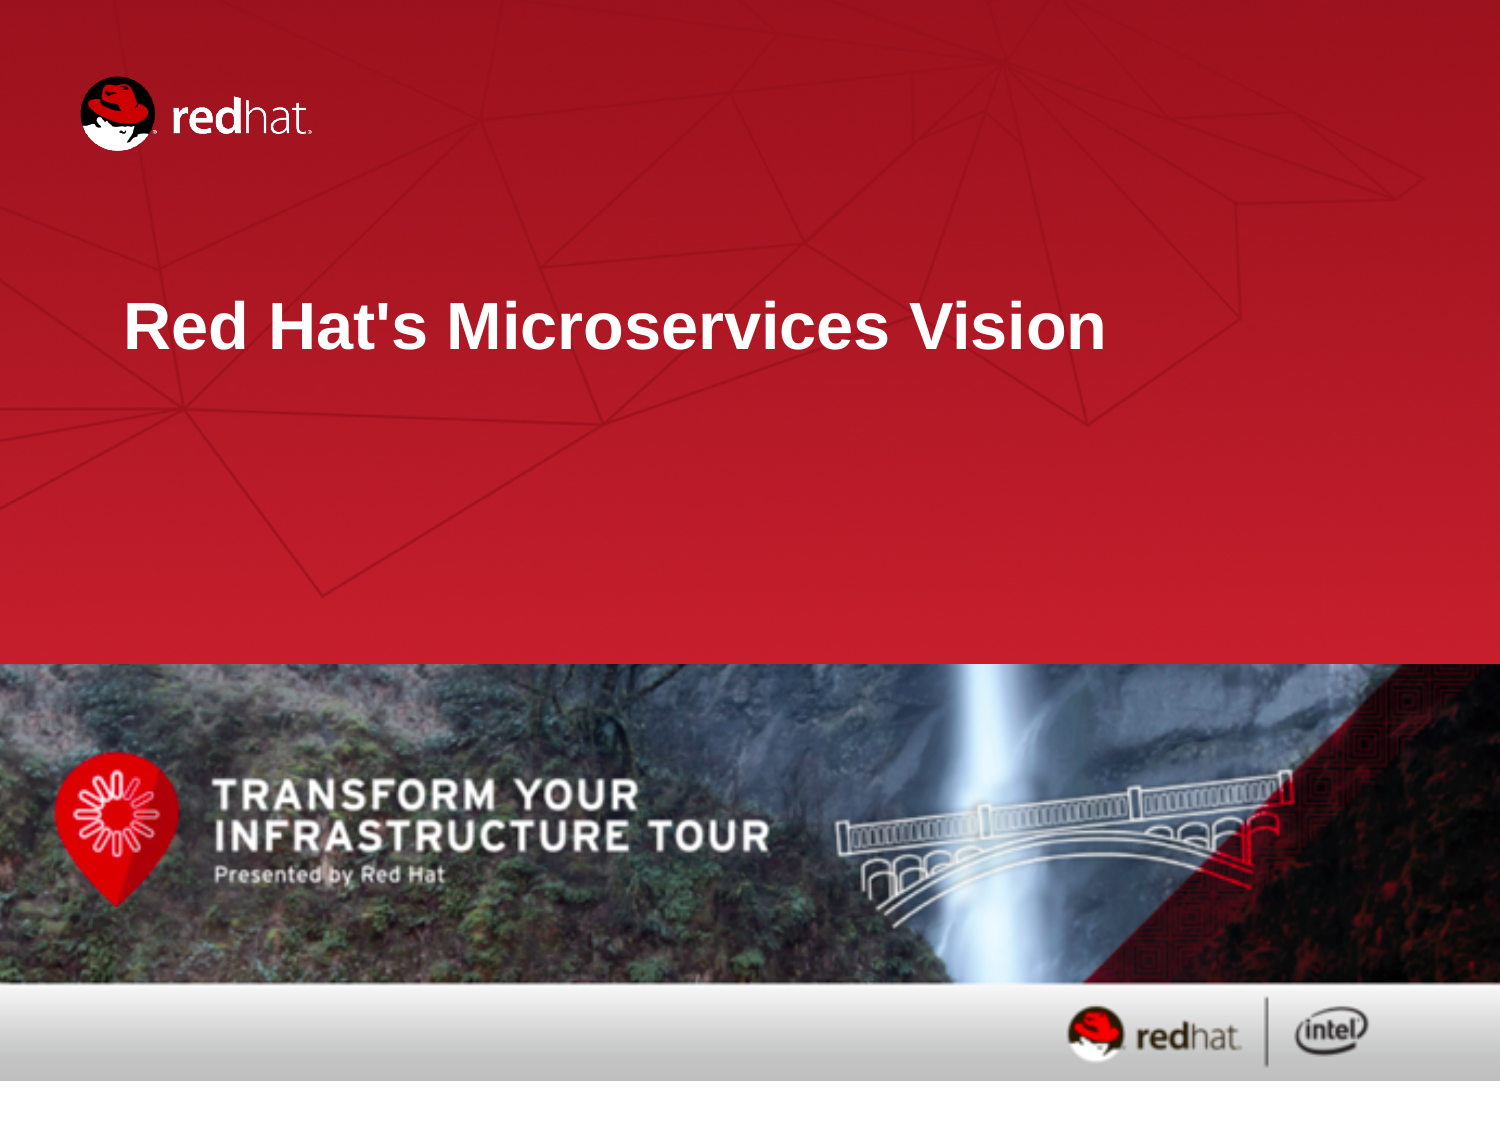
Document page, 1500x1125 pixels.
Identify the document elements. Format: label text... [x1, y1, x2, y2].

text_box Red Hat's Microservices Vision [109, 281, 1412, 549]
picture [0, 0, 1500, 1082]
